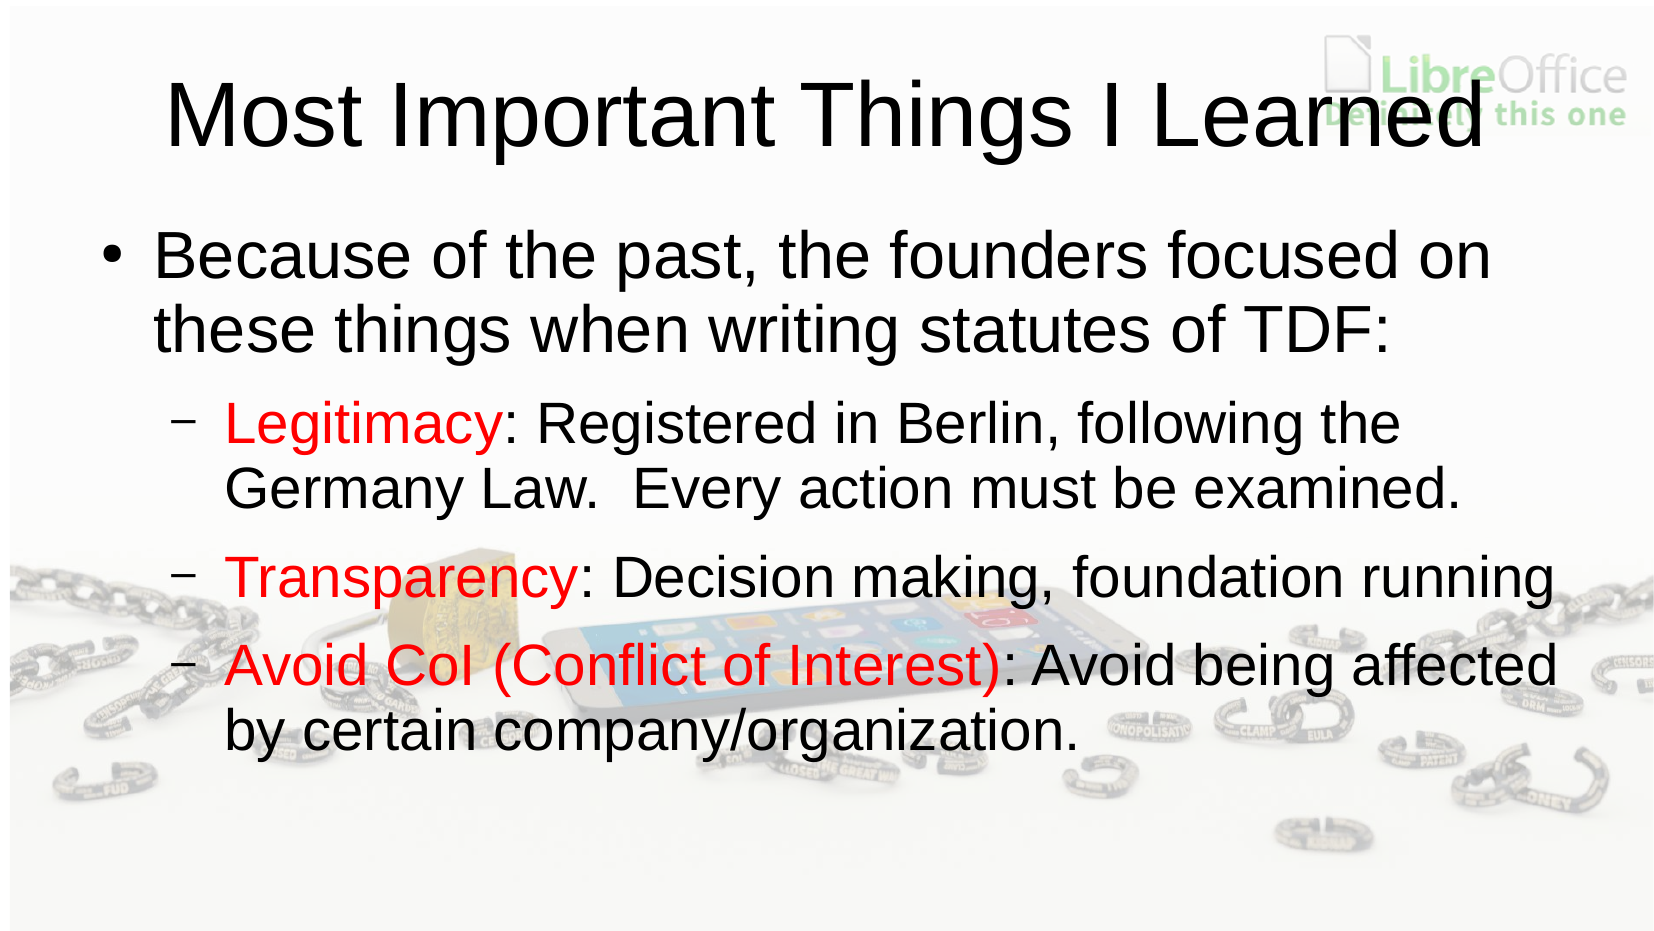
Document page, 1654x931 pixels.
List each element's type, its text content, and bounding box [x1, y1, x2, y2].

list Because of the past, the founders focused on these things when writing statutes of TDF: Legitimacy: Registered in Berlin, following the Germany Law. Every action must be examined. Transparency: Decision making, foundation running Avoid CoI (Conflict of Interest): Avoid being affected by certain company/organization. [82, 217, 1571, 851]
picture [9, 6, 1654, 931]
title Most Important Things I Learned [82, 37, 1571, 193]
